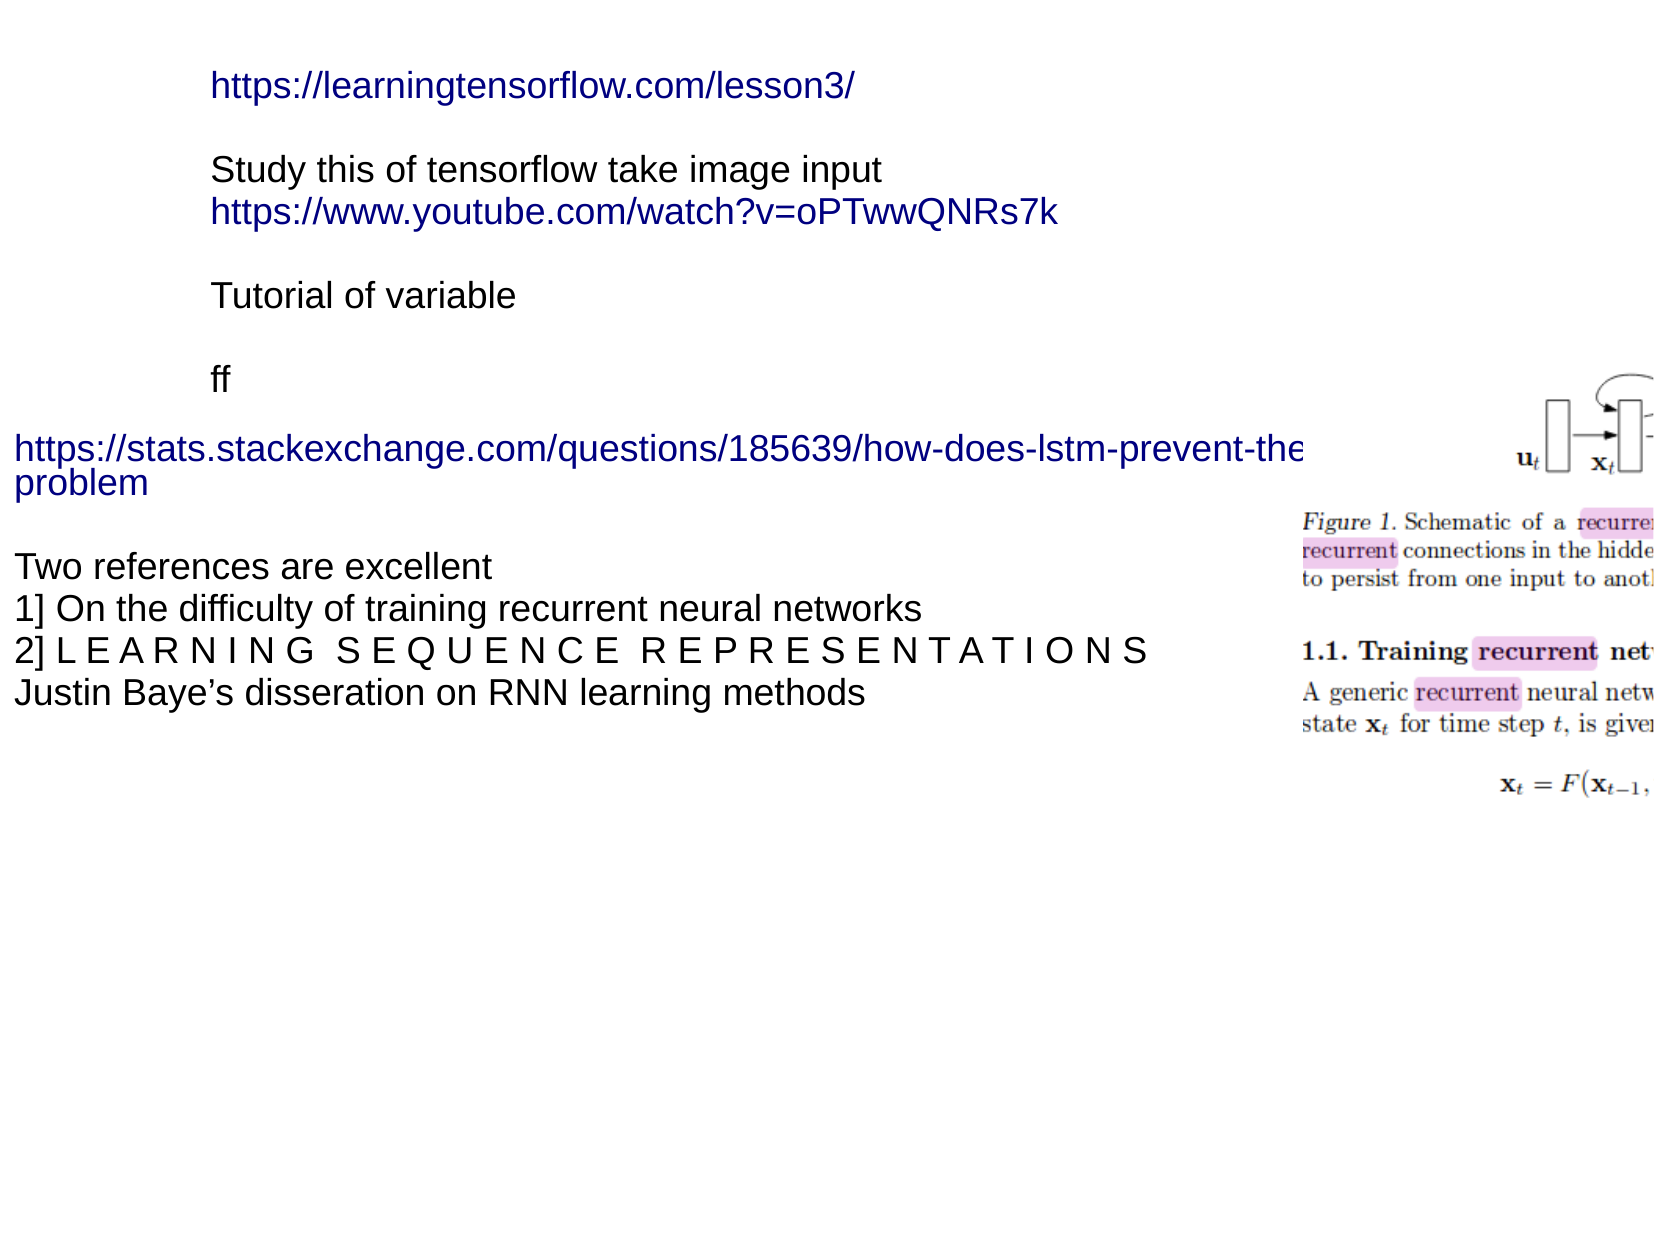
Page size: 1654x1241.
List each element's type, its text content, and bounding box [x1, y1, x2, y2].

picture [1303, 359, 1654, 809]
text_box https://stats.stackexchange.com/questions/185639/how-does-lstm-prevent-the-vanishing-gradient-problem Two references are excellent 1] On the difficulty of training recurrent neural networks 2] L E A R N I N G S E Q U E N C E R E P R E S E N T A T I O N S Justin Baye’s disseration on RNN learning methods [0, 420, 1303, 687]
text_box https://learningtensorflow.com/lesson3/ Study this of tensorflow take image input https://www.youtube.com/watch?v=oPTwwQNRs7k Tutorial of variable ff [195, 57, 1576, 420]
